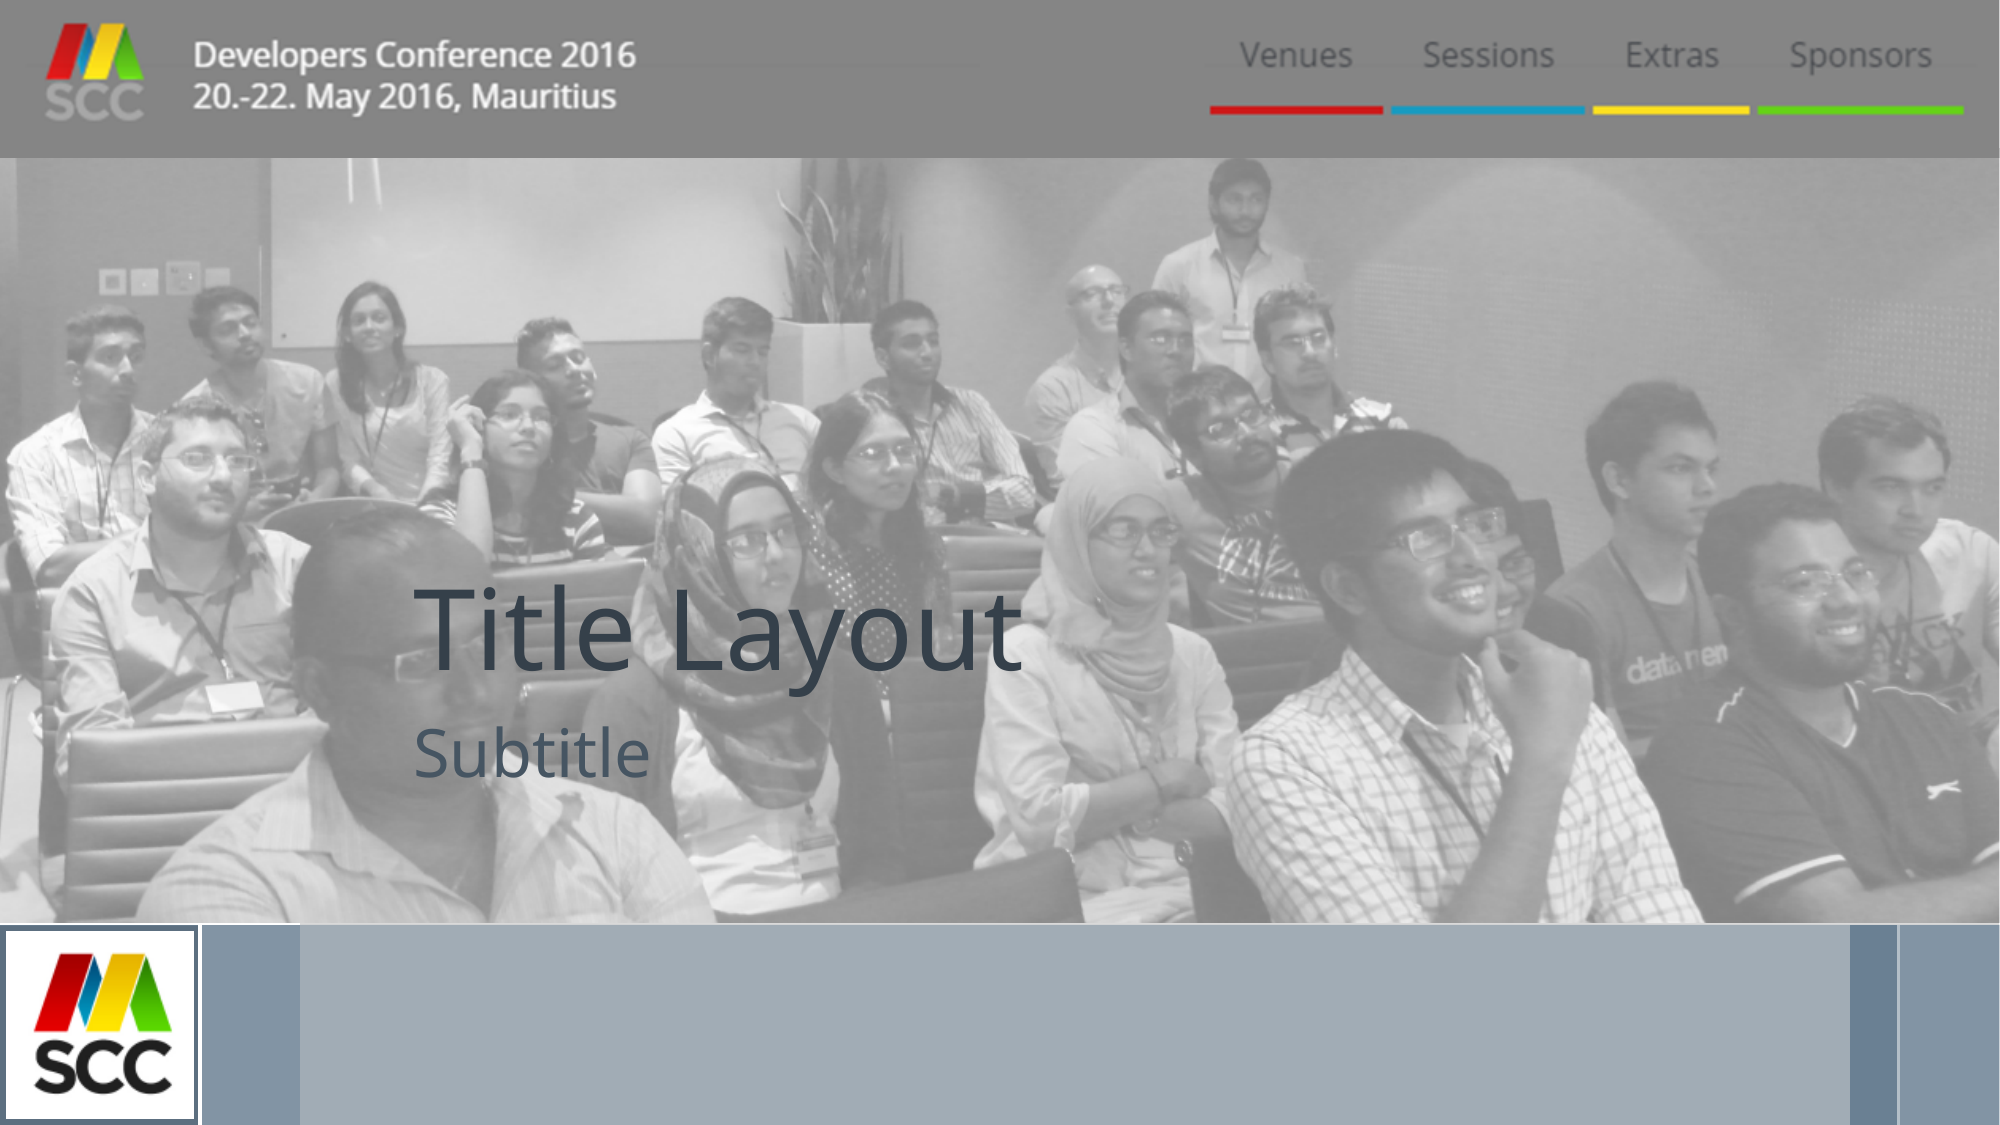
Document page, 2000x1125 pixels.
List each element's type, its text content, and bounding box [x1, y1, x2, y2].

subtitle Subtitle [398, 712, 1767, 896]
title Title Layout [398, 262, 1765, 703]
